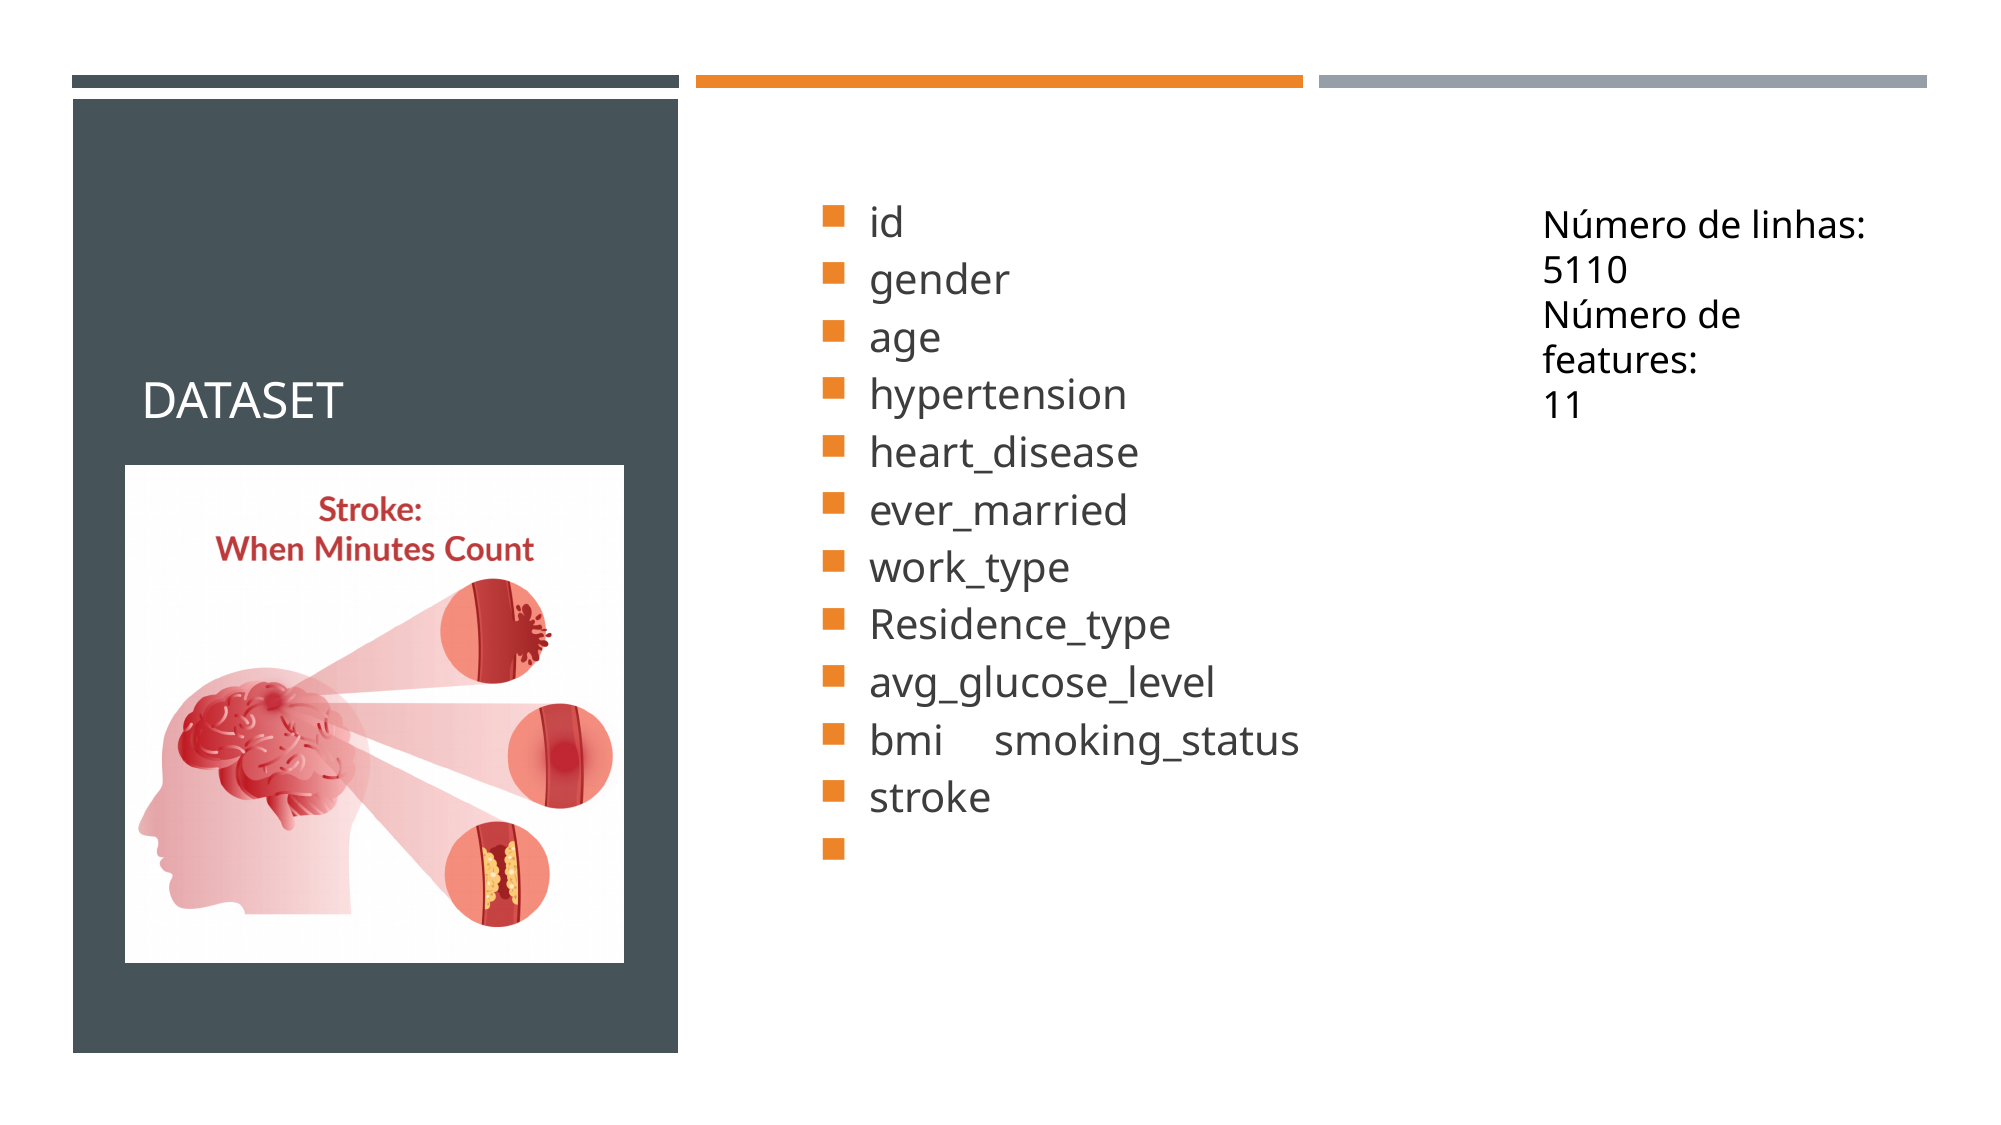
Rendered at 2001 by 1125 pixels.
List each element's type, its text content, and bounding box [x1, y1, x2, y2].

text_box Número de linhas: 5110 Número de features: 11 [1527, 193, 1912, 391]
list id gender age hypertension heart_disease ever_married work_type Residence_type avg_glucose_level bmi smoking_status stroke [803, 193, 1896, 958]
picture [125, 465, 624, 963]
title DataSet [125, 153, 624, 436]
